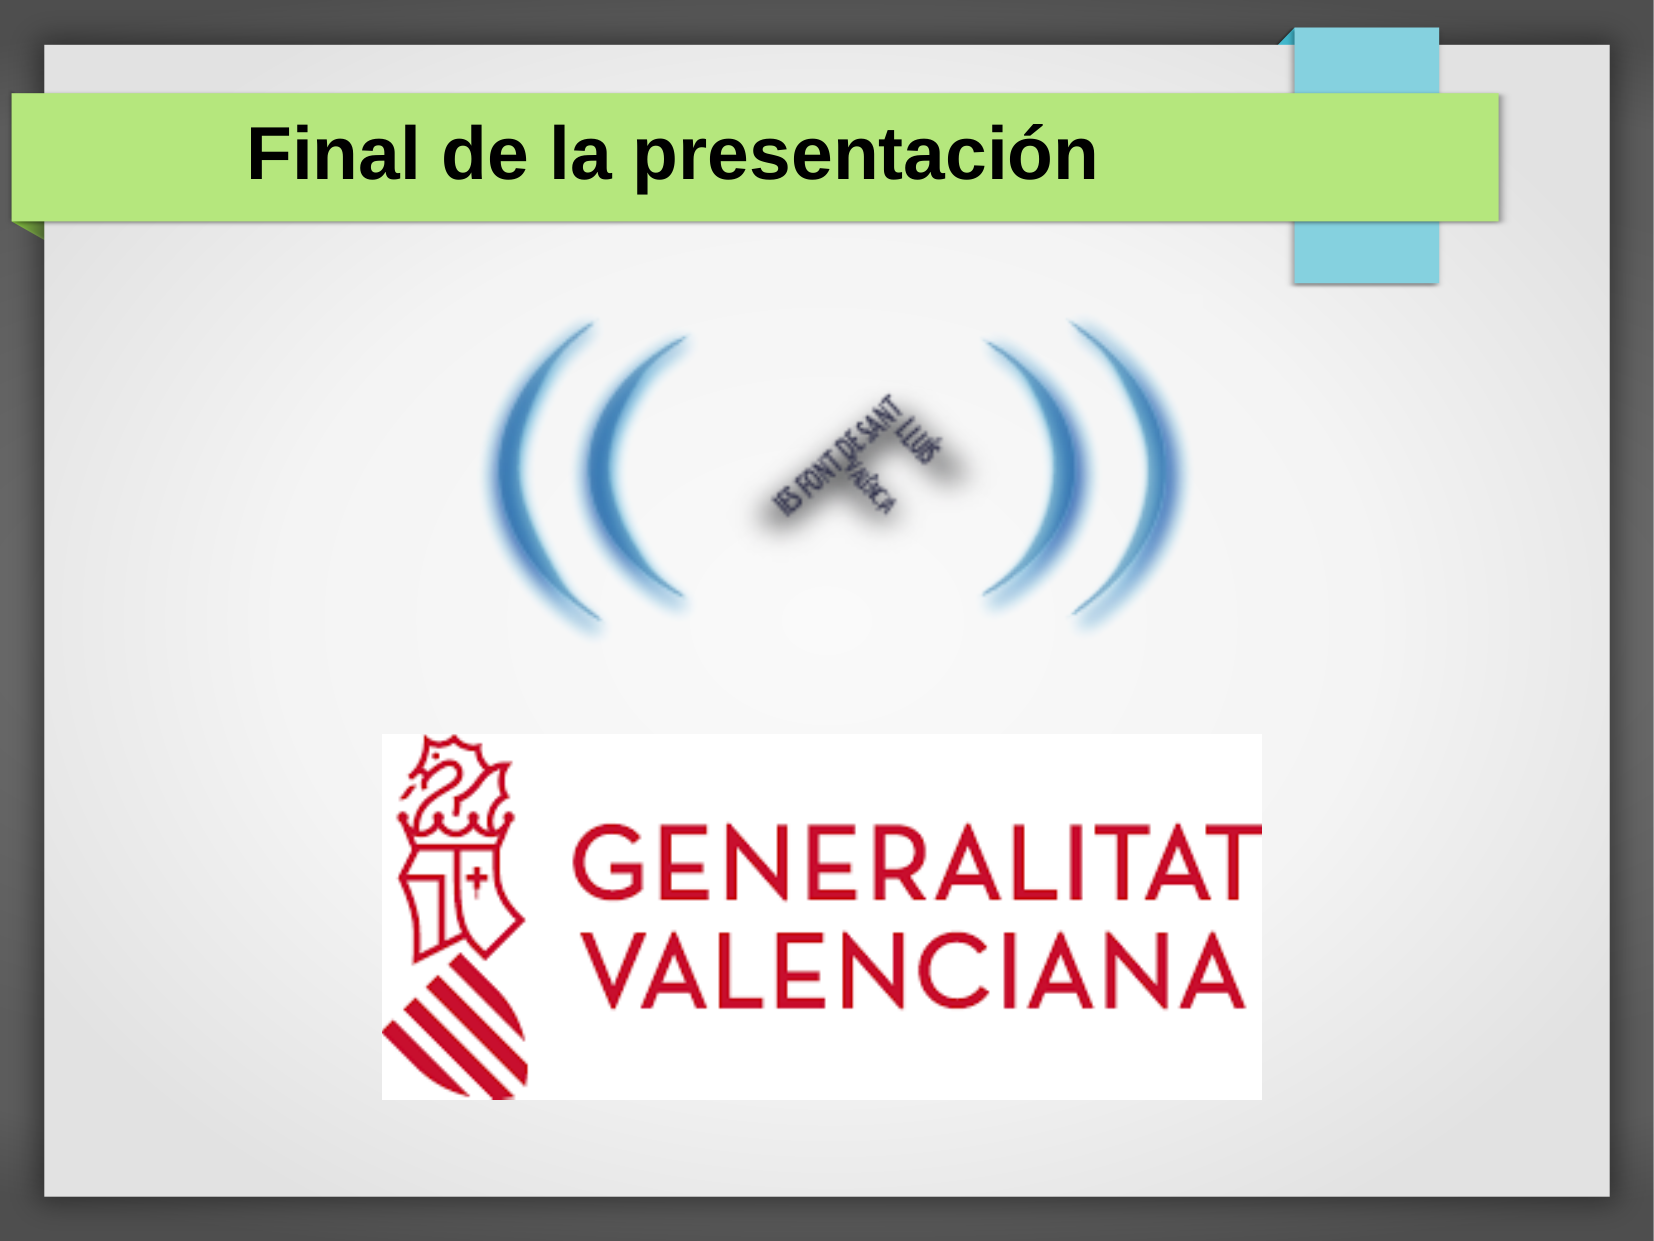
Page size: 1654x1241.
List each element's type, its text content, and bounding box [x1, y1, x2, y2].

picture [0, 0, 1654, 1241]
title Final de la presentación [82, 94, 1264, 213]
